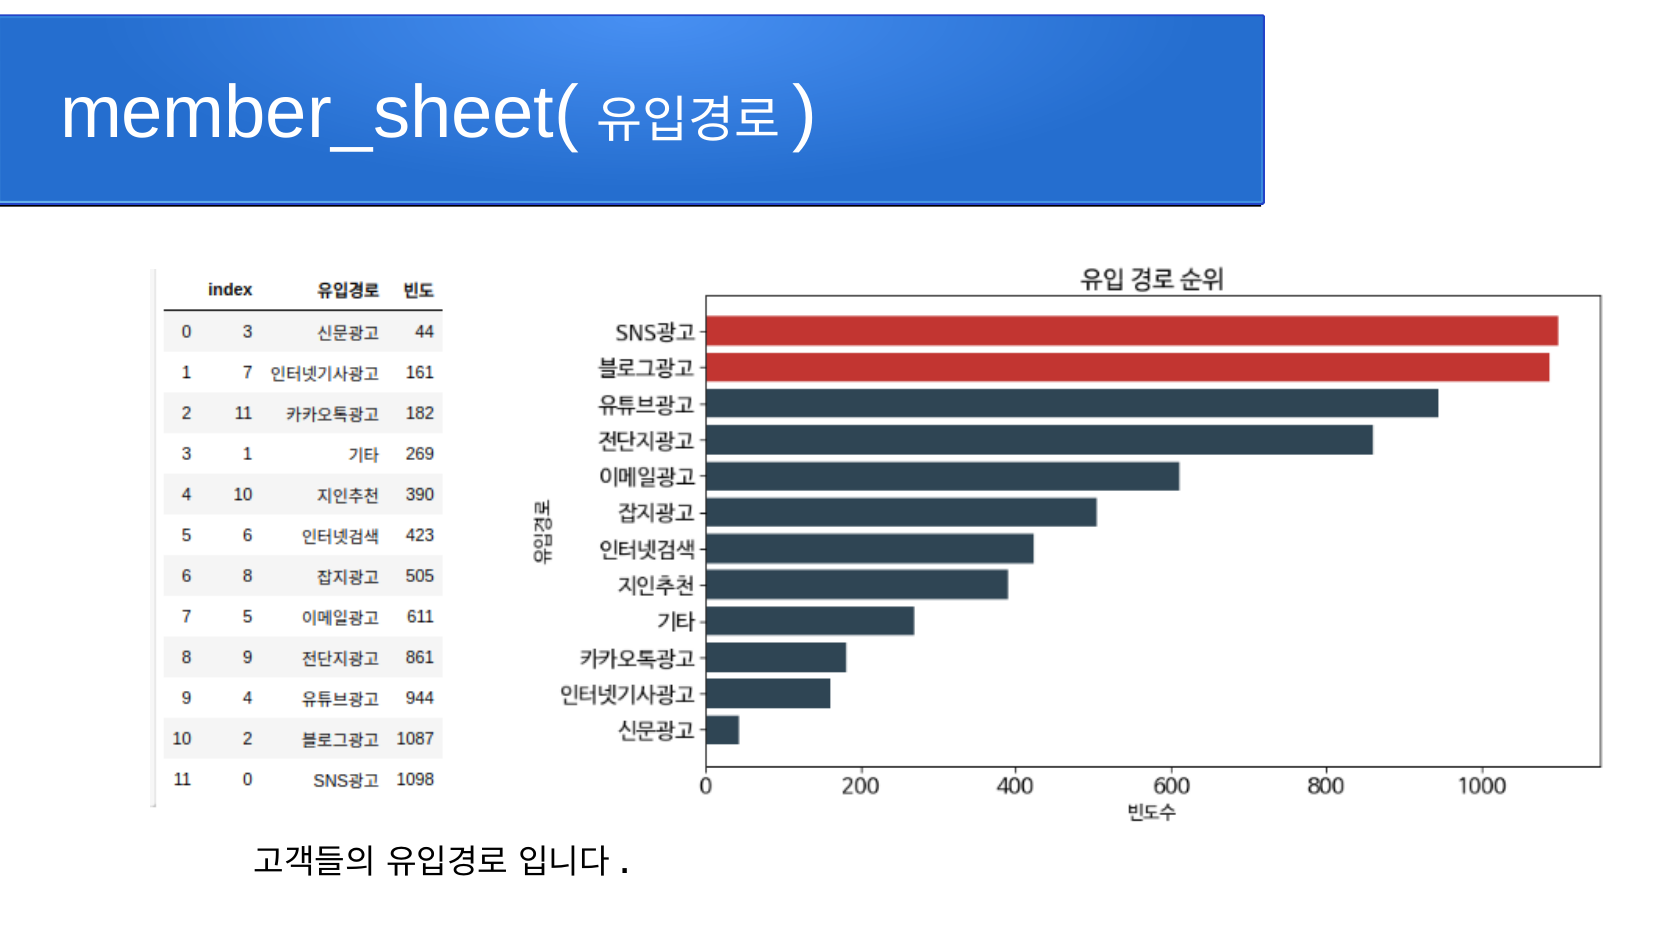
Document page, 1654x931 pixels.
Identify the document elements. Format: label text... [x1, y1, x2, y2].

picture [507, 264, 1621, 841]
text_box 고객들의 유입경로 입니다. [105, 750, 781, 931]
picture [150, 269, 457, 750]
title member_sheet(유입경로) [60, 35, 1235, 189]
